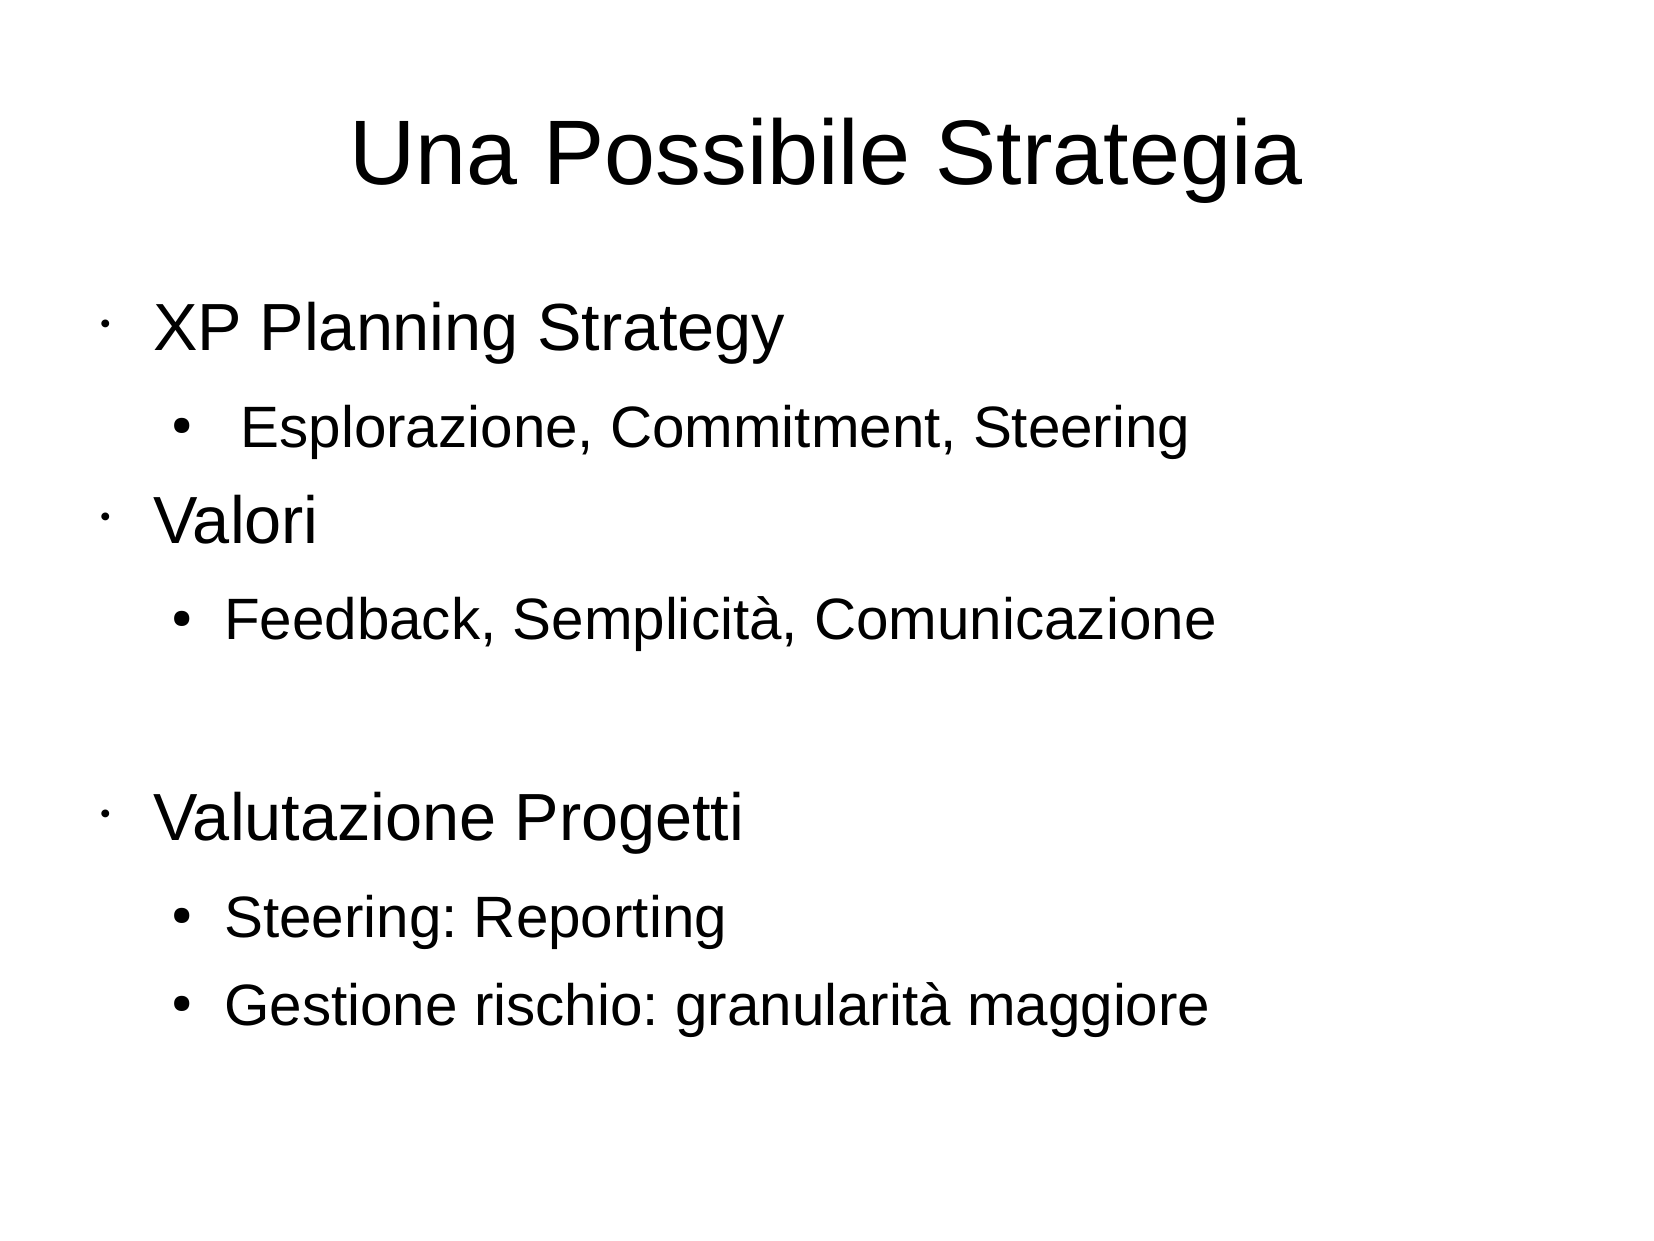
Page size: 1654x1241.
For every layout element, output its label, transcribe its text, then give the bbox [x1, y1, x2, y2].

list XP Planning Strategy Esplorazione, Commitment, Steering Valori Feedback, Semplicità, Comunicazione Valutazione Progetti Steering: Reporting Gestione rischio: granularità maggiore [82, 290, 1571, 1109]
title Una Possibile Strategia [82, 49, 1571, 257]
